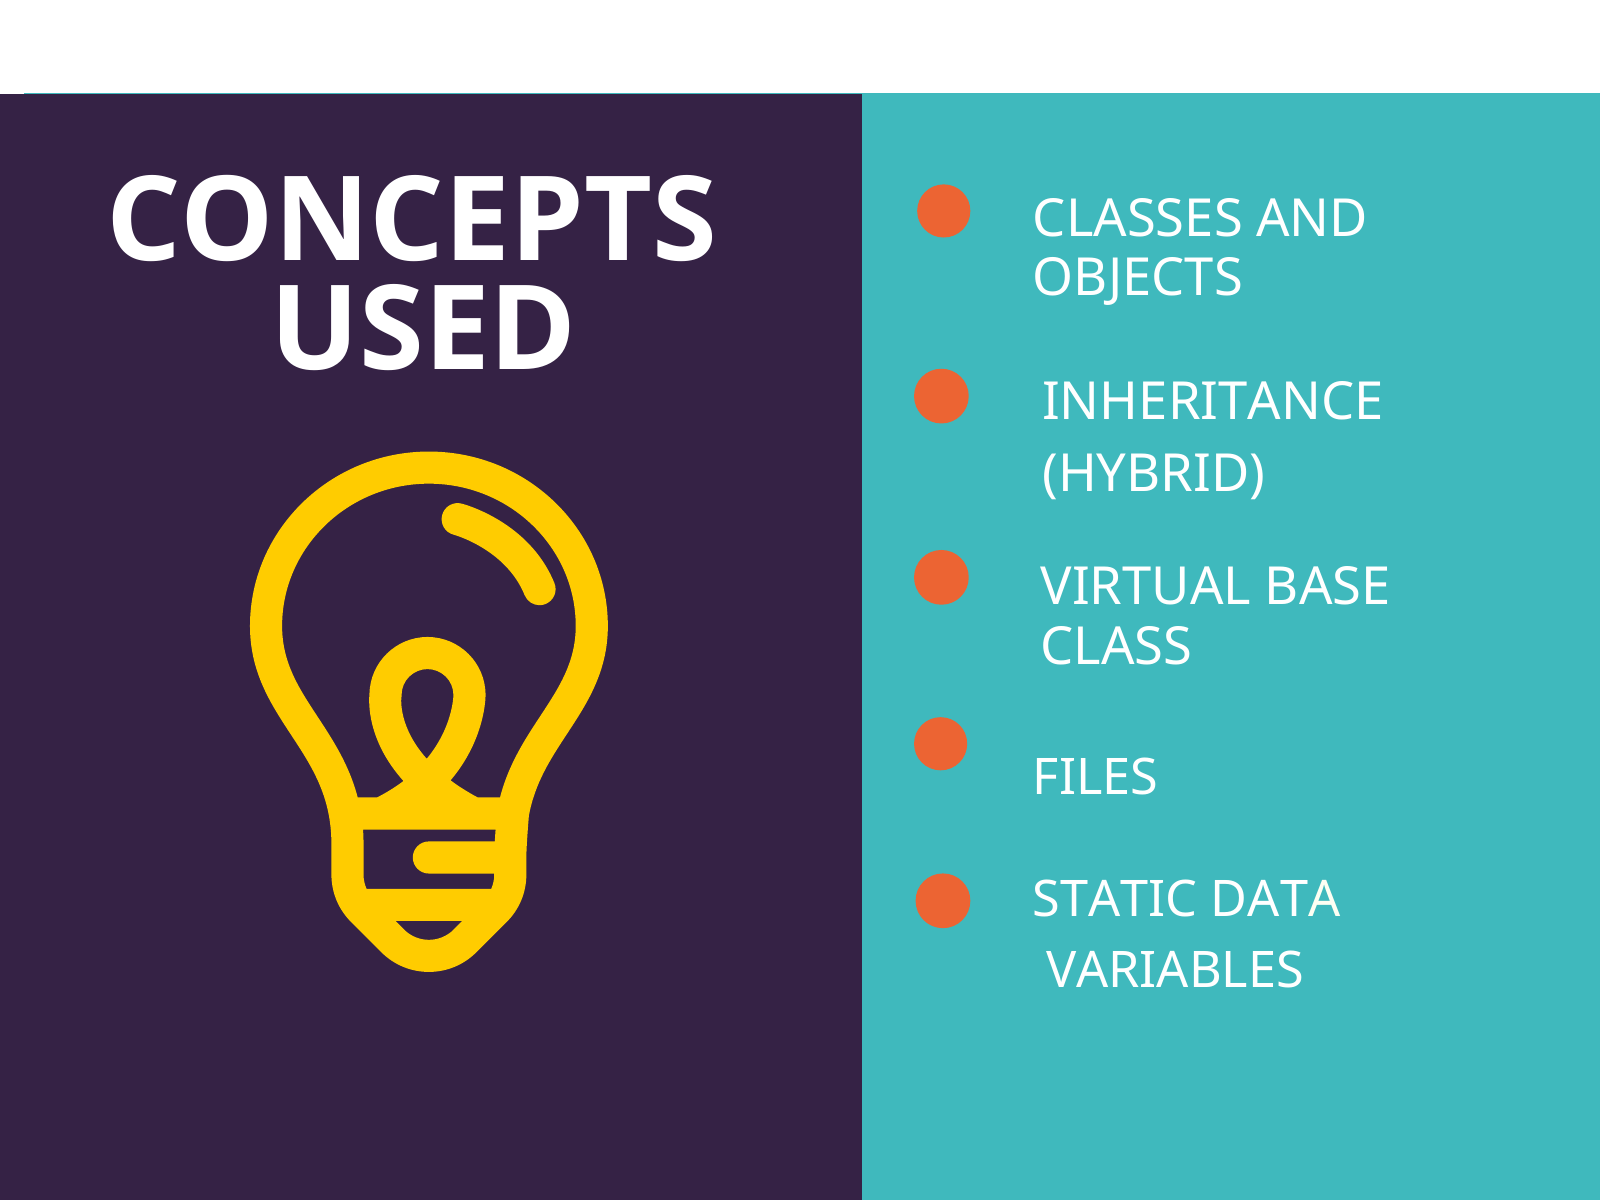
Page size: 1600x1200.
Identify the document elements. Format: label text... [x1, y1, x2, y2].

text_box OBJECTS [1032, 239, 1261, 301]
text_box [0, 0, 1600, 1200]
text_box VIRTUAL BASE [1040, 548, 1450, 611]
text_box FILES [1032, 740, 1170, 800]
text_box CLASS [1040, 608, 1211, 670]
text_box CONCEPTS [106, 135, 891, 273]
text_box CLASSES AND [1032, 180, 1536, 242]
text_box STATIC DATA [1032, 862, 1369, 922]
text_box INHERITANCE [1042, 363, 1412, 426]
text_box VARIABLES [1032, 933, 1327, 993]
text_box USED [270, 244, 629, 382]
text_box (HYBRID) [1042, 435, 1284, 498]
